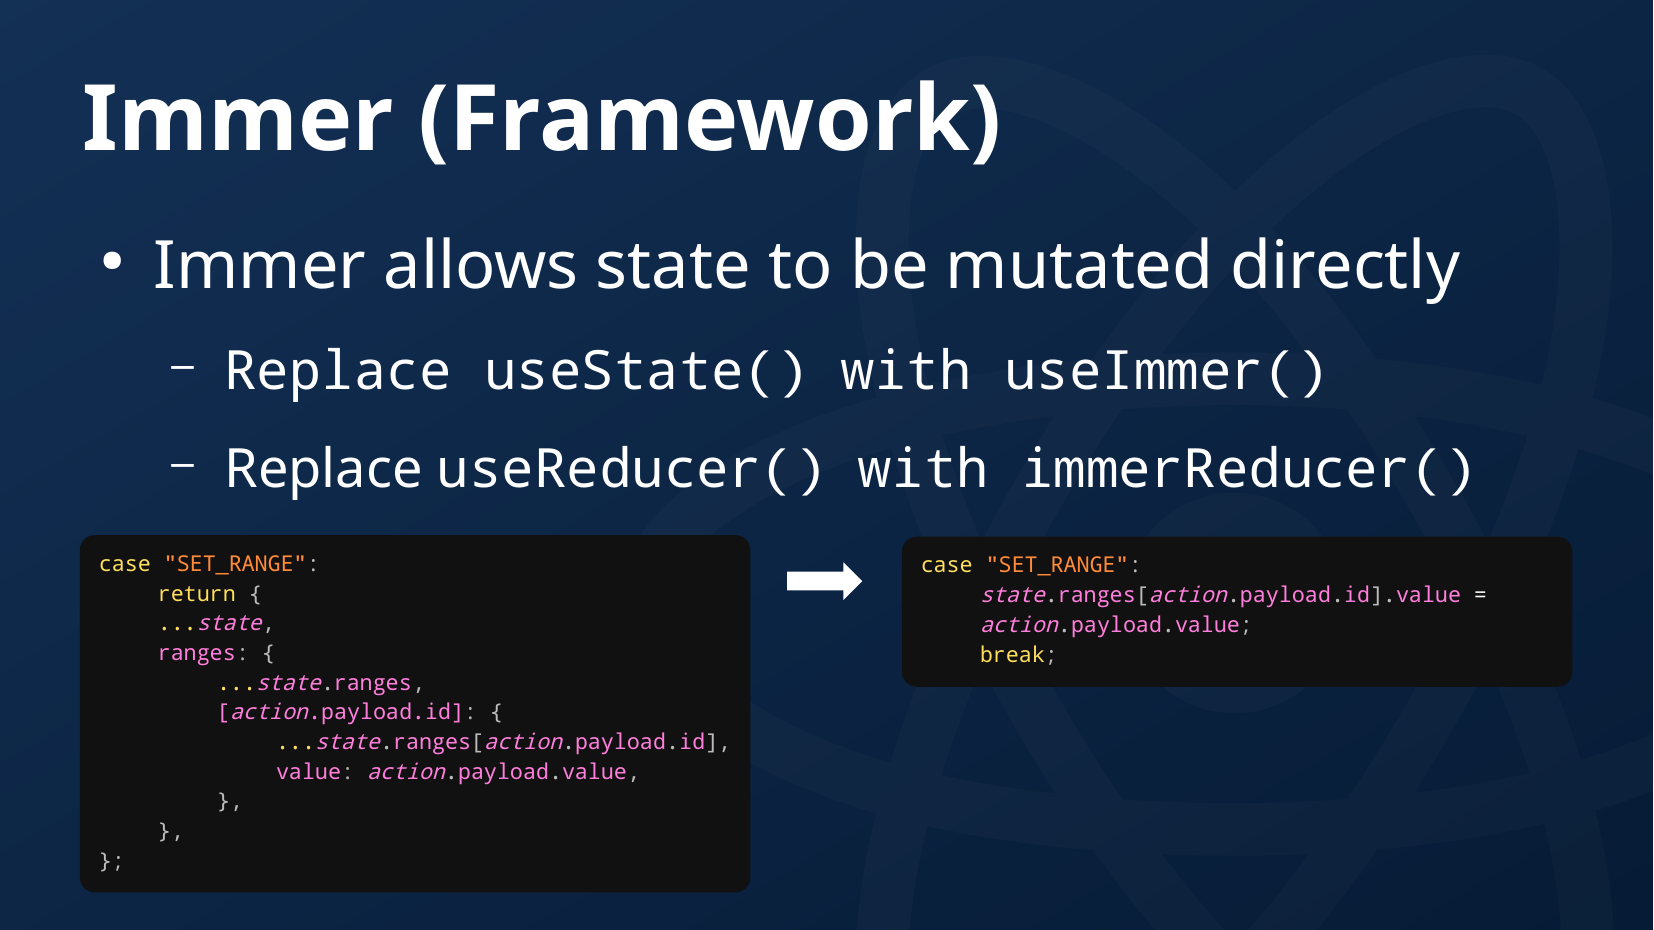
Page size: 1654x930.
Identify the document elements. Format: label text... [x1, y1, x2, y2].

title Immer (Framework) [82, 37, 1571, 193]
list Immer allows state to be mutated directly Replace useState() with useImmer() Replace useReducer() with immerReducer() [82, 217, 1571, 757]
text_box case "SET_RANGE": state.ranges[action.payload.id].value = action.payload.value; break; [901, 536, 1573, 687]
text_box case "SET_RANGE": return { ...state, ranges: { ...state.ranges, [action.payload.id]: { ...state.ranges[action.payload.id], value: action.payload.value, }, }, }; [79, 535, 751, 893]
text_box [787, 562, 863, 600]
